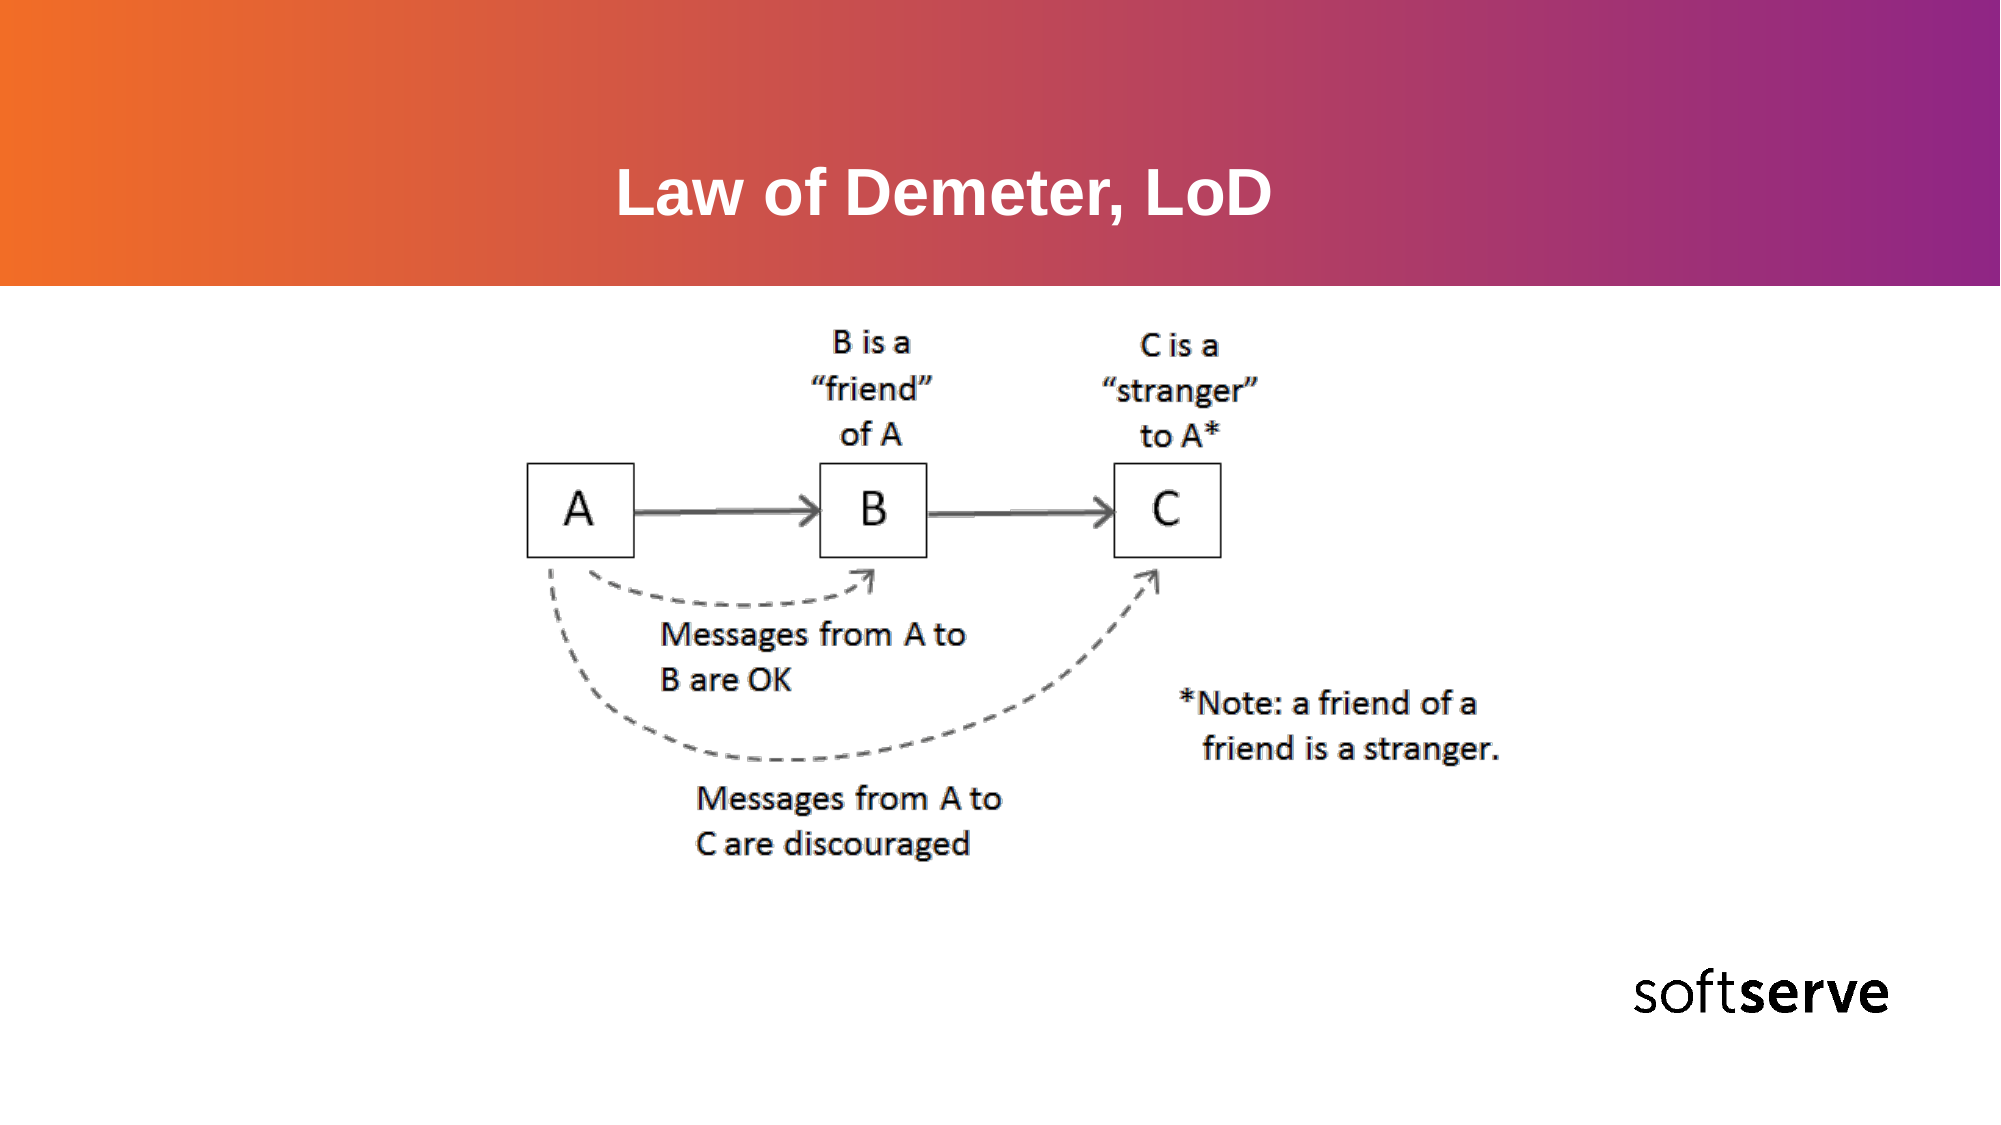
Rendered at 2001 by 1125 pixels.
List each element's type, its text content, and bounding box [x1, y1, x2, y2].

text_box Law of Demeter, LoD [324, 147, 1565, 238]
picture [502, 313, 1527, 883]
picture [1634, 968, 1888, 1013]
